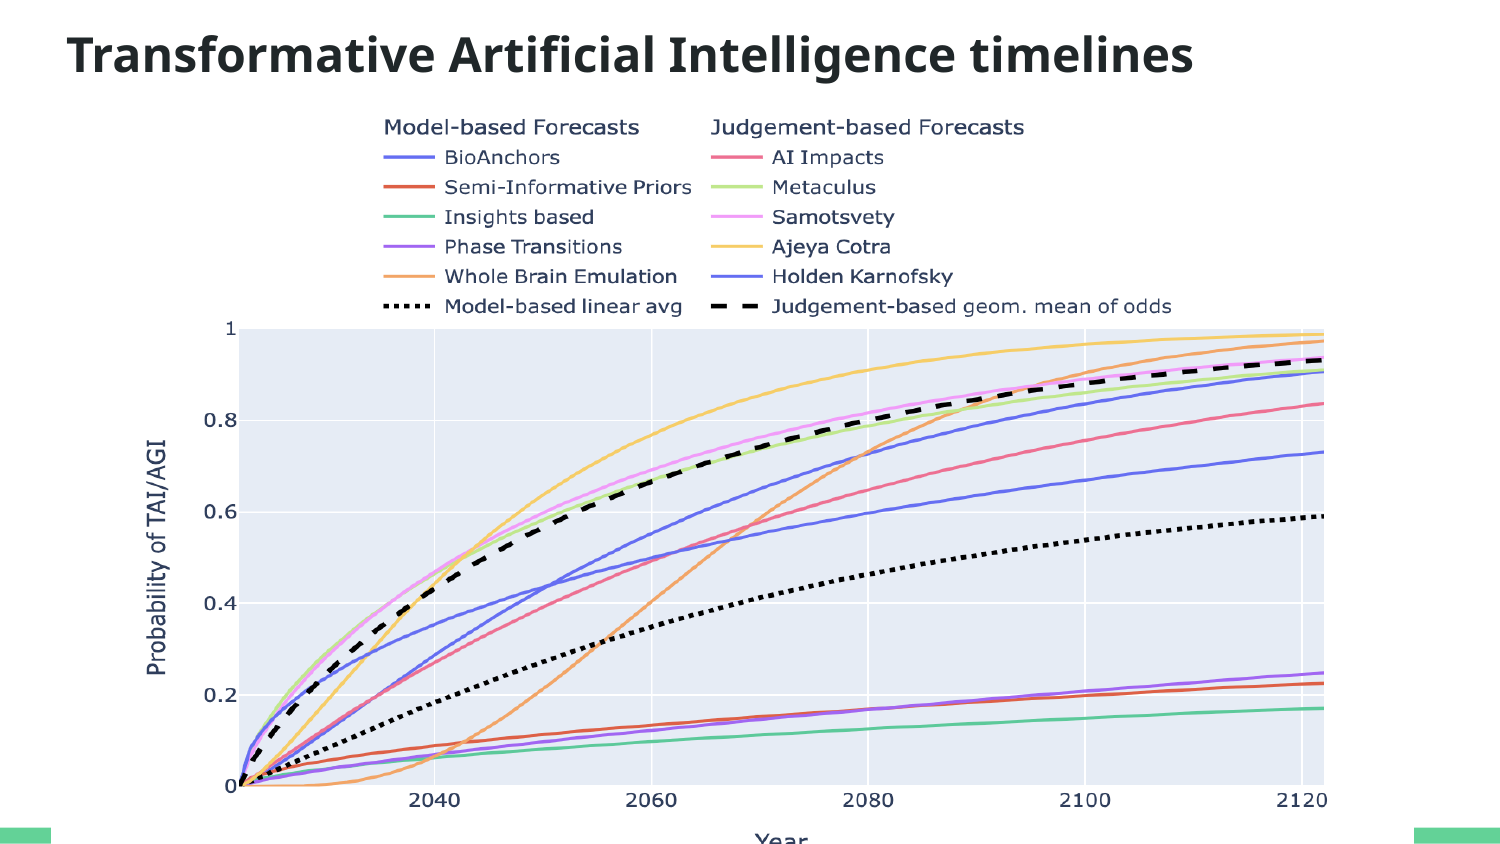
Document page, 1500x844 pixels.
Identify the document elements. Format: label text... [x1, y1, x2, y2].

picture [51, 87, 1414, 844]
title Transformative Artificial Intelligence timelines [51, 9, 1449, 71]
